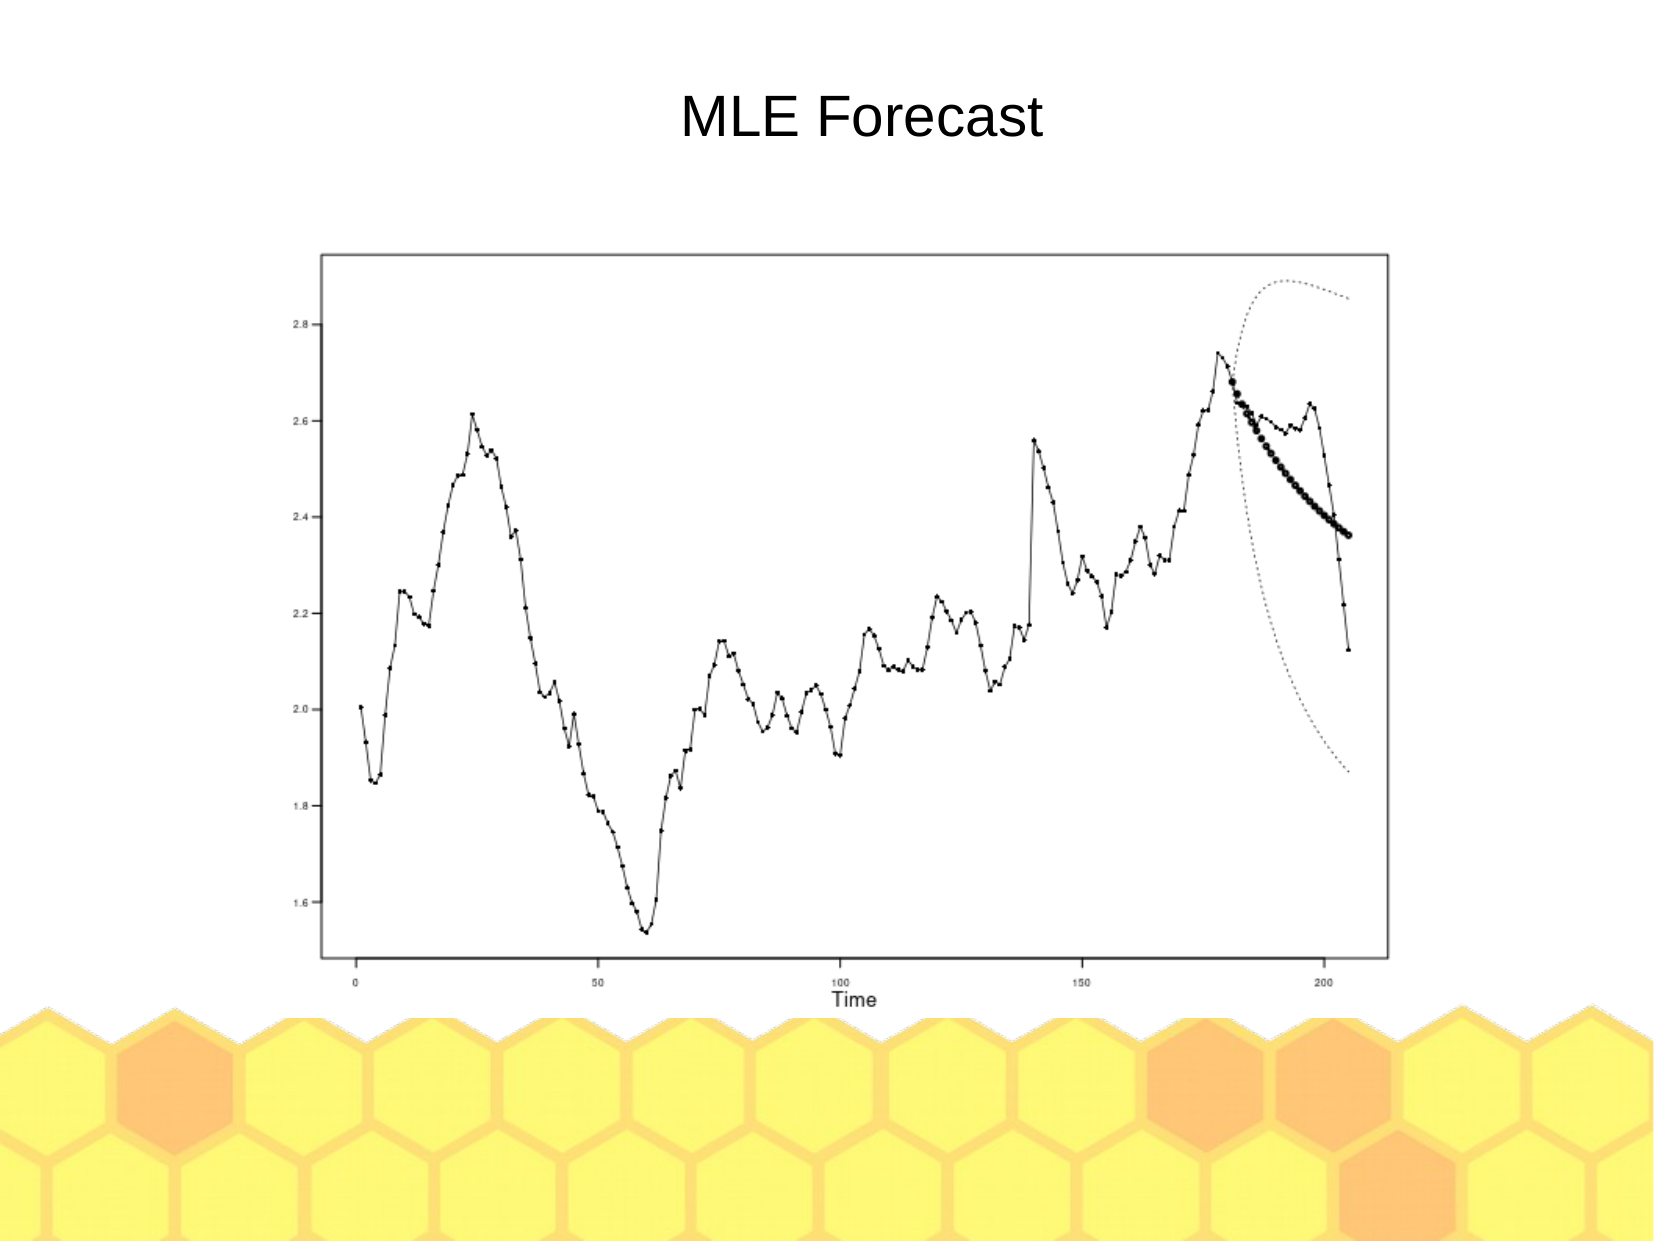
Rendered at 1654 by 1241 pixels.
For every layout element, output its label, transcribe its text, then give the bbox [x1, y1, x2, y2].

picture [0, 236, 1654, 1241]
title MLE Forecast [82, 50, 1571, 181]
